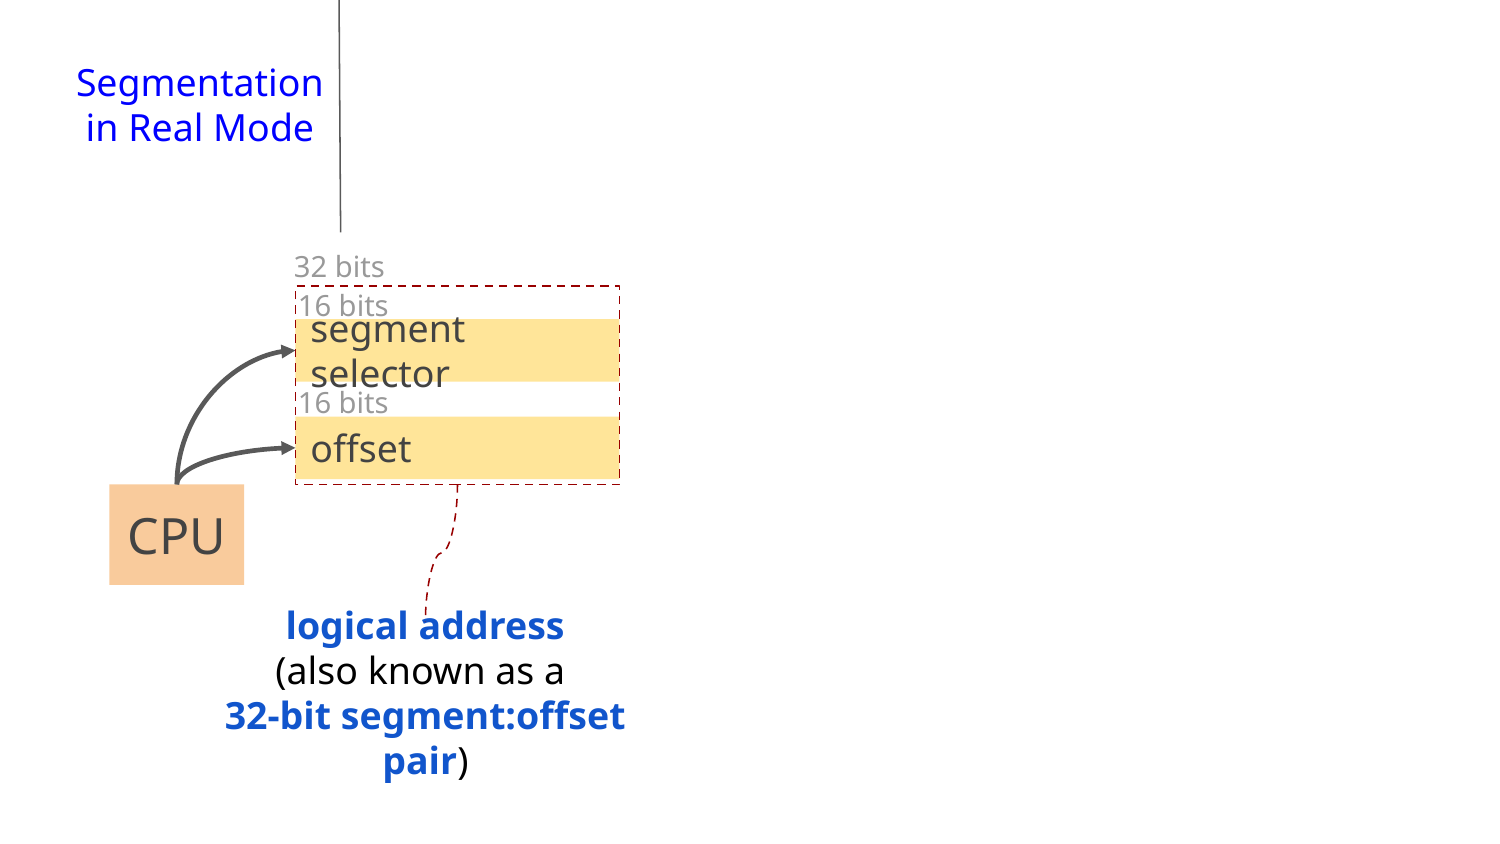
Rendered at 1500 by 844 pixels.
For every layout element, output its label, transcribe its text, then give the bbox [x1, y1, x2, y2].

text_box CPU [109, 484, 245, 585]
text_box 16 bits [282, 384, 418, 421]
text_box Segmentation in Real Mode [0, 0, 339, 208]
text_box segment selector [295, 319, 620, 382]
text_box 32 bits [279, 247, 708, 285]
text_box 16 bits [282, 285, 418, 323]
text_box offset [295, 416, 620, 480]
text_box logical address (also known as a 32-bit segment:offset pair) [187, 621, 664, 764]
